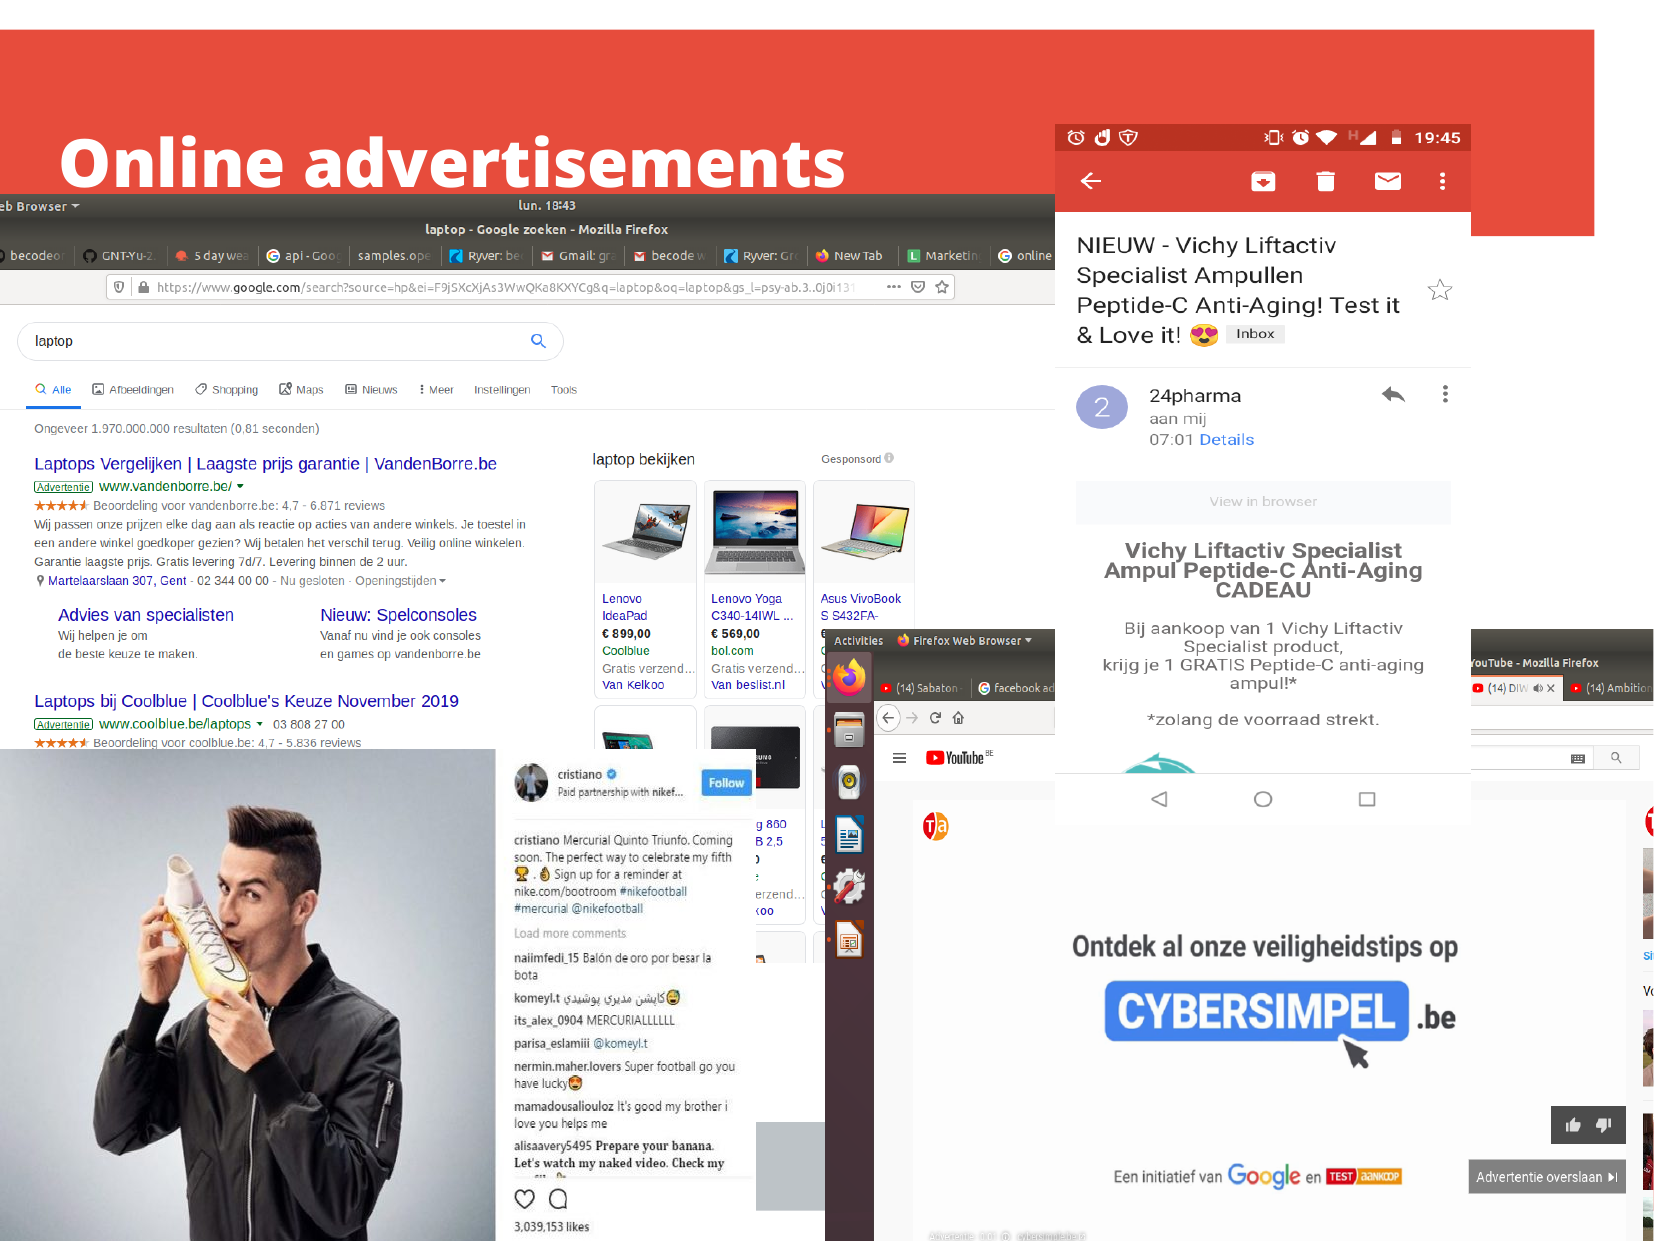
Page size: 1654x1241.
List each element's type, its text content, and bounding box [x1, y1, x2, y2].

title Online advertisements [59, 59, 1595, 207]
picture [0, 124, 1654, 1241]
